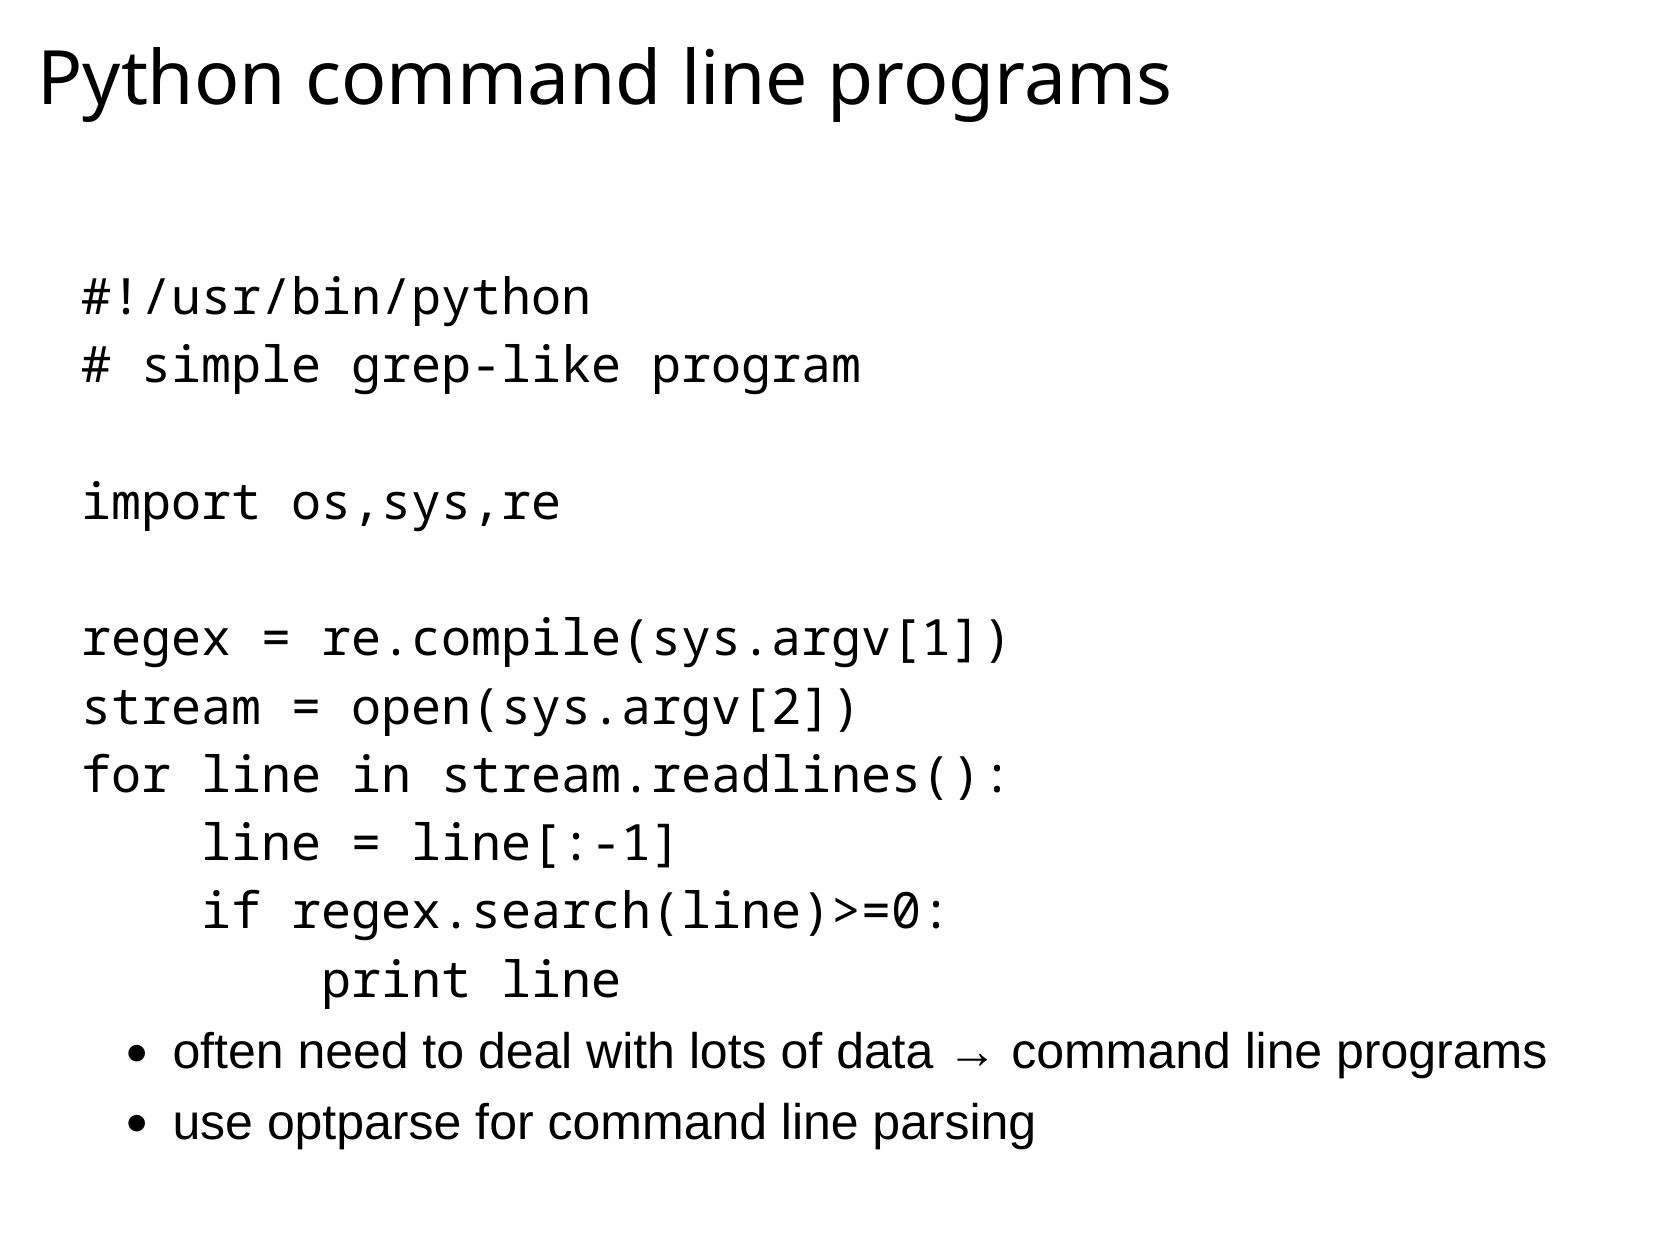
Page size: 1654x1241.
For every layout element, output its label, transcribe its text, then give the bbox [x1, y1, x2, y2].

text_box #!/usr/bin/python # simple grep-like program import os,sys,re regex = re.compile(sys.argv[1]) stream = open(sys.argv[2]) for line in stream.readlines(): line = line[:-1] if regex.search(line)>=0: print line [66, 253, 1546, 907]
list often need to deal with lots of data → command line programs use optparse for command line parsing [30, 939, 1654, 1233]
title Python command line programs [37, 0, 1613, 151]
